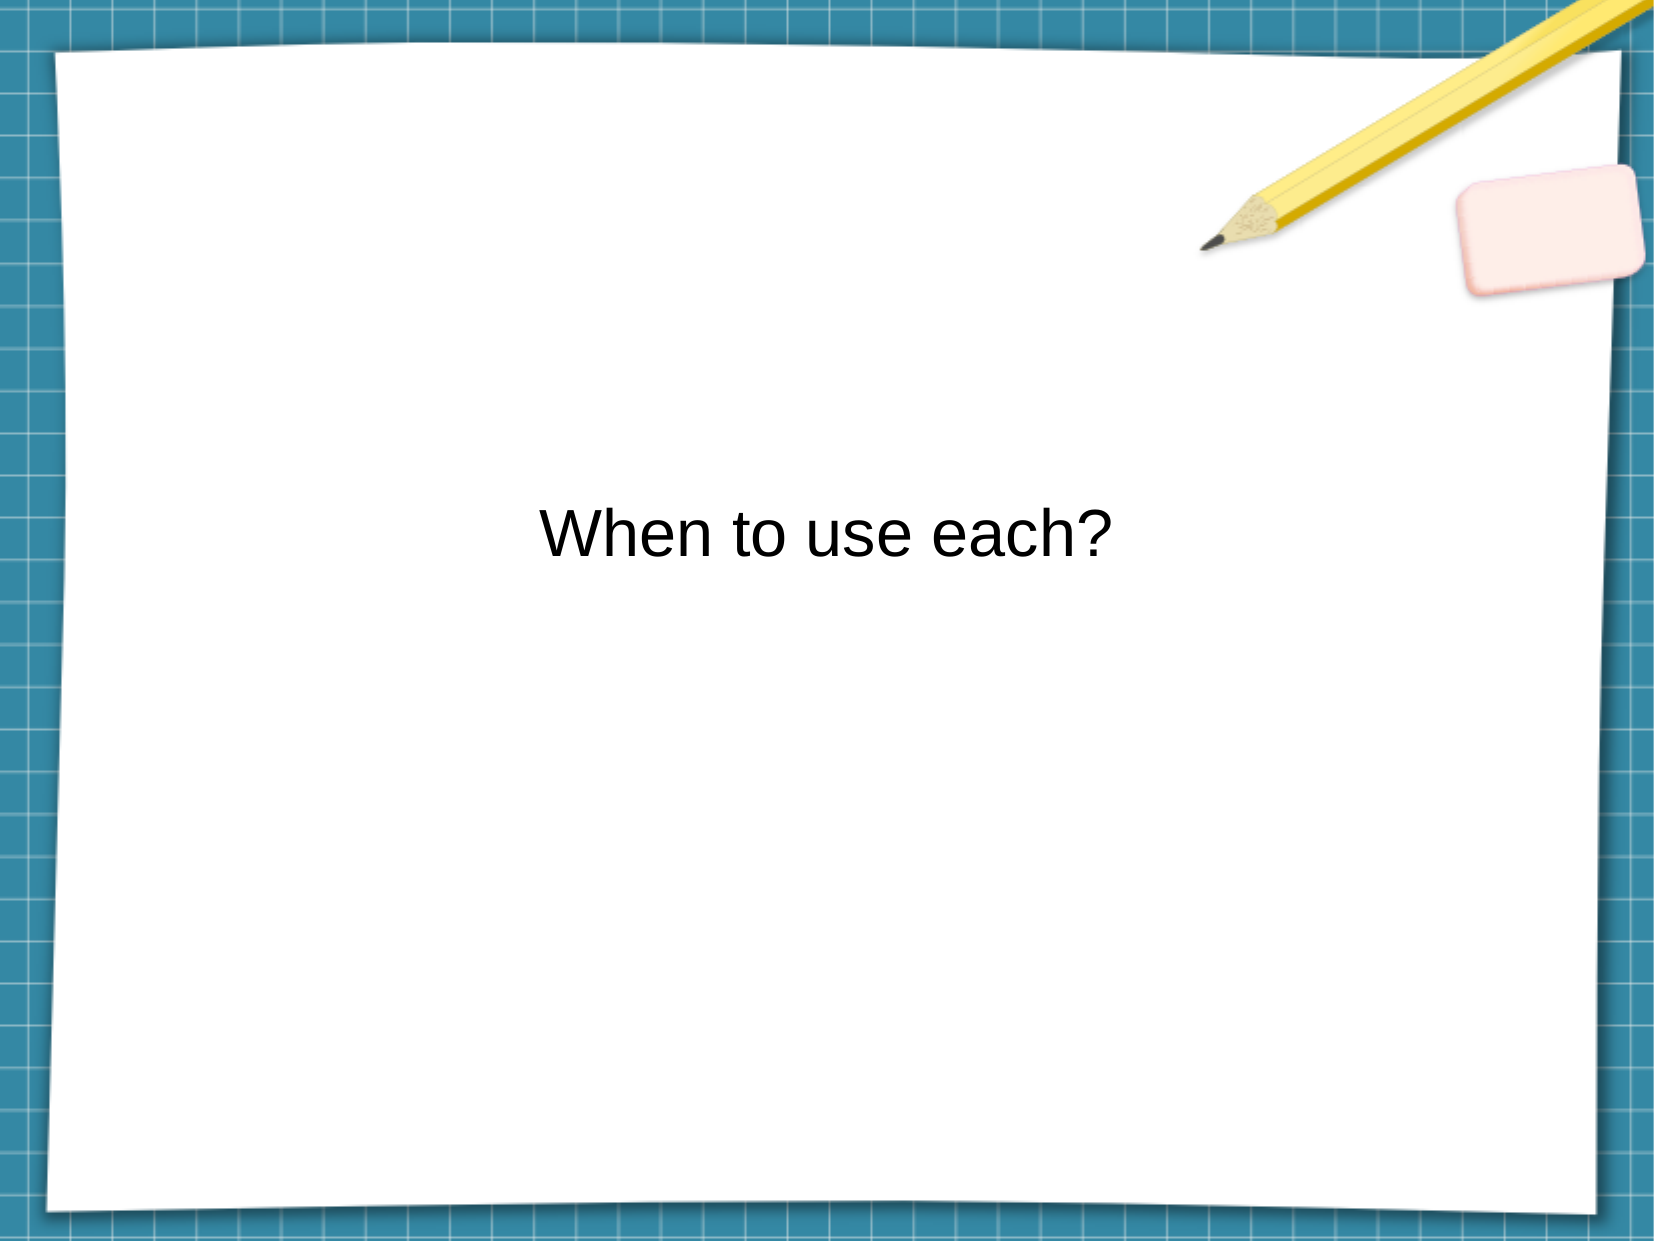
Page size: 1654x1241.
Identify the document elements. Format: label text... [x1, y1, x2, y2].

subtitle When to use each? [82, 49, 1571, 1010]
